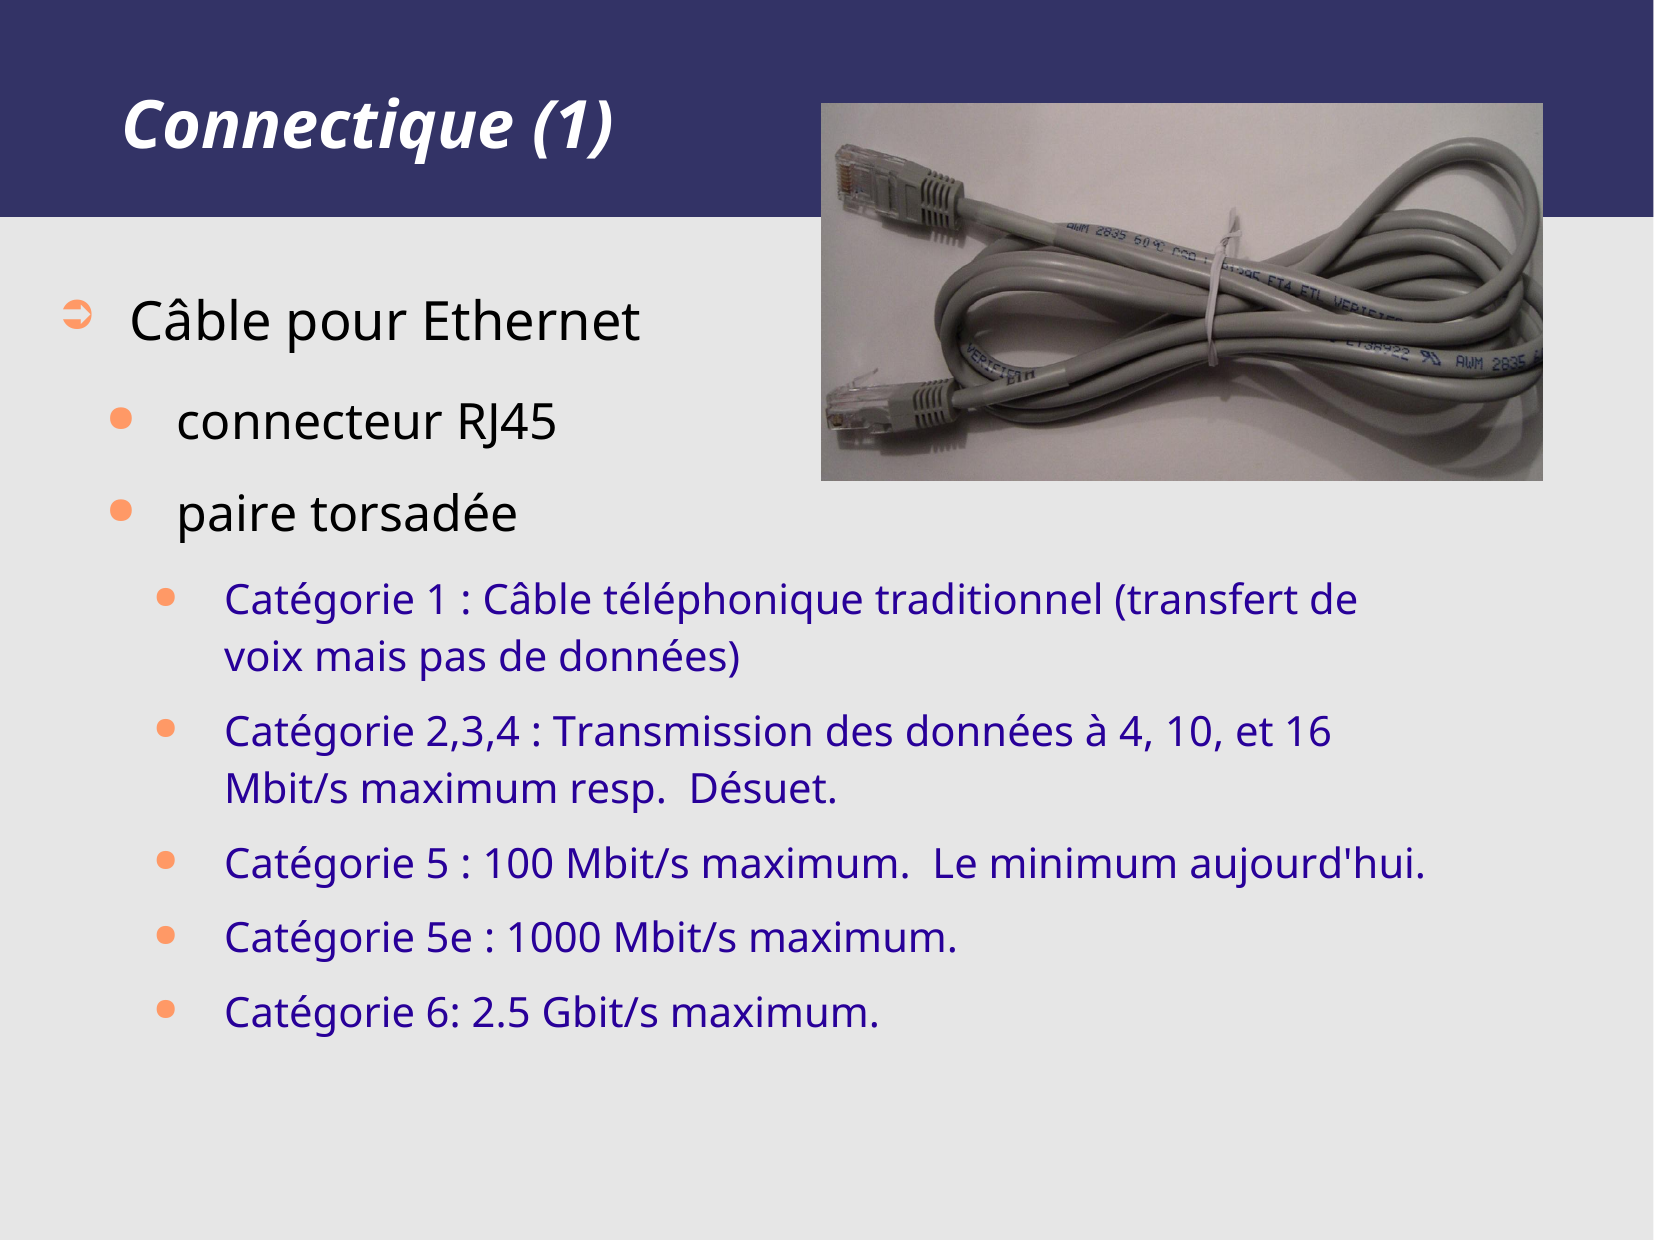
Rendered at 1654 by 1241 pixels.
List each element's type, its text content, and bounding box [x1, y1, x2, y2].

title Connectique (1) [121, 19, 1534, 227]
list Câble pour Ethernet connecteur RJ45 paire torsadée Catégorie 1 : Câble téléphonique traditionnel (transfert de voix mais pas de données) Catégorie 2,3,4 : Transmission des données à 4, 10, et 16 Mbit/s maximum resp. Désuet. Catégorie 5 : 100 Mbit/s maximum. Le minimum aujourd'hui. Catégorie 5e : 1000 Mbit/s maximum. Catégorie 6: 2.5 Gbit/s maximum. [47, 282, 1438, 998]
picture [821, 103, 1543, 481]
